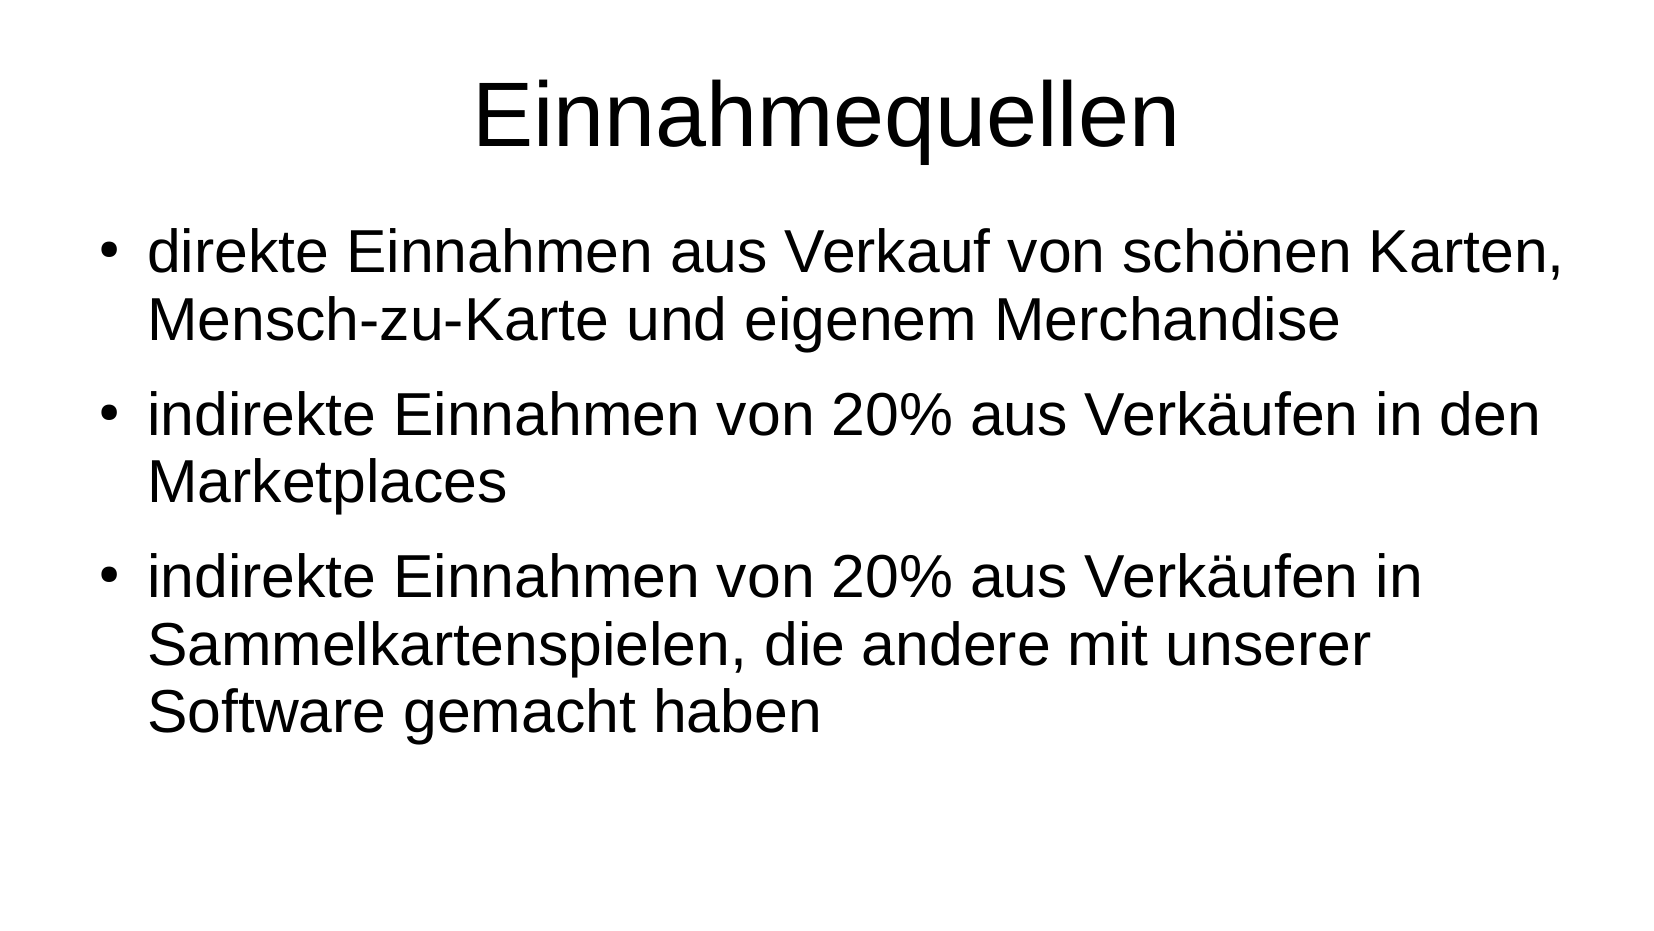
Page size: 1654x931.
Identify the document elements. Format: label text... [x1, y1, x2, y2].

title Einnahmequellen [82, 37, 1571, 193]
list direkte Einnahmen aus Verkauf von schönen Karten, Mensch-zu-Karte und eigenem Merchandise indirekte Einnahmen von 20% aus Verkäufen in den Marketplaces indirekte Einnahmen von 20% aus Verkäufen in Sammelkartenspielen, die andere mit unserer Software gemacht haben [82, 217, 1571, 758]
